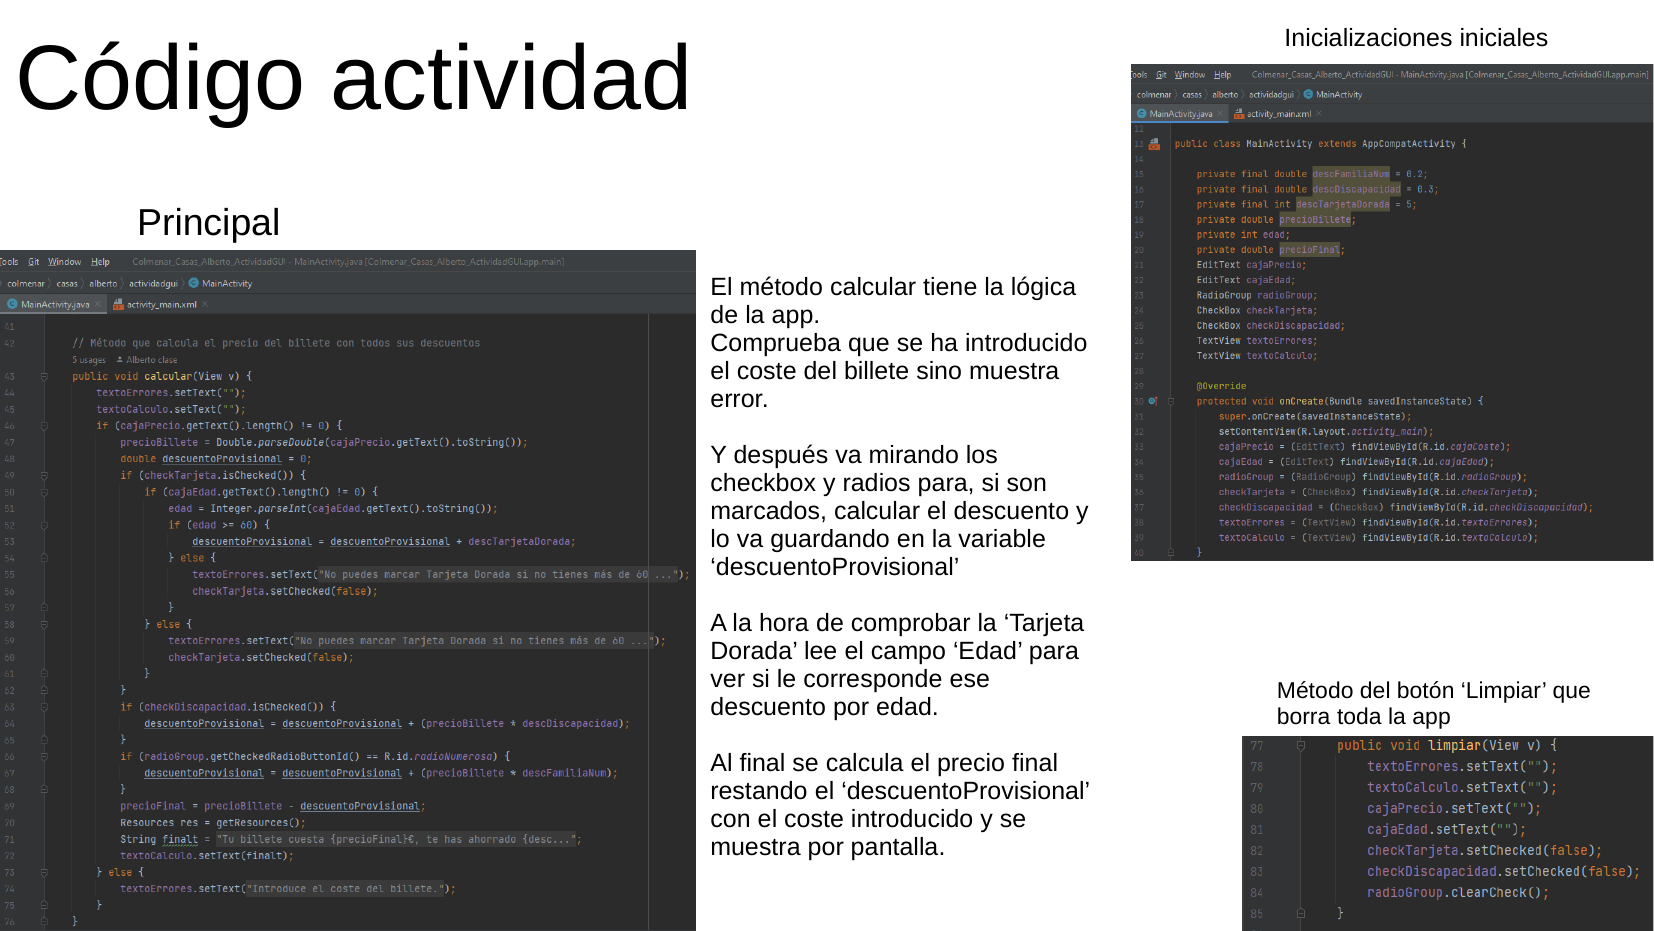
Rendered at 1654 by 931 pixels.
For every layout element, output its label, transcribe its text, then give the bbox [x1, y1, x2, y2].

text_box El método calcular tiene la lógica de la app. Comprueba que se ha introducido el coste del billete sino muestra error. Y después va mirando los checkbox y radios para, si son marcados, calcular el descuento y lo va guardando en la variable ‘descuentoProvisional’ A la hora de comprobar la ‘Tarjeta Dorada’ lee el campo ‘Edad’ para ver si le corresponde ese descuento por edad. Al final se calcula el precio final restando el ‘descuentoProvisional’ con el coste introducido y se muestra por pantalla. [695, 265, 1123, 869]
text_box Inicializaciones iniciales [1269, 16, 1564, 60]
title Código actividad [0, 0, 709, 156]
text_box Método del botón ‘Limpiar’ que borra toda la app [1262, 670, 1654, 737]
text_box Principal [122, 194, 296, 251]
picture [0, 250, 696, 931]
picture [1131, 64, 1654, 562]
picture [1242, 736, 1654, 931]
